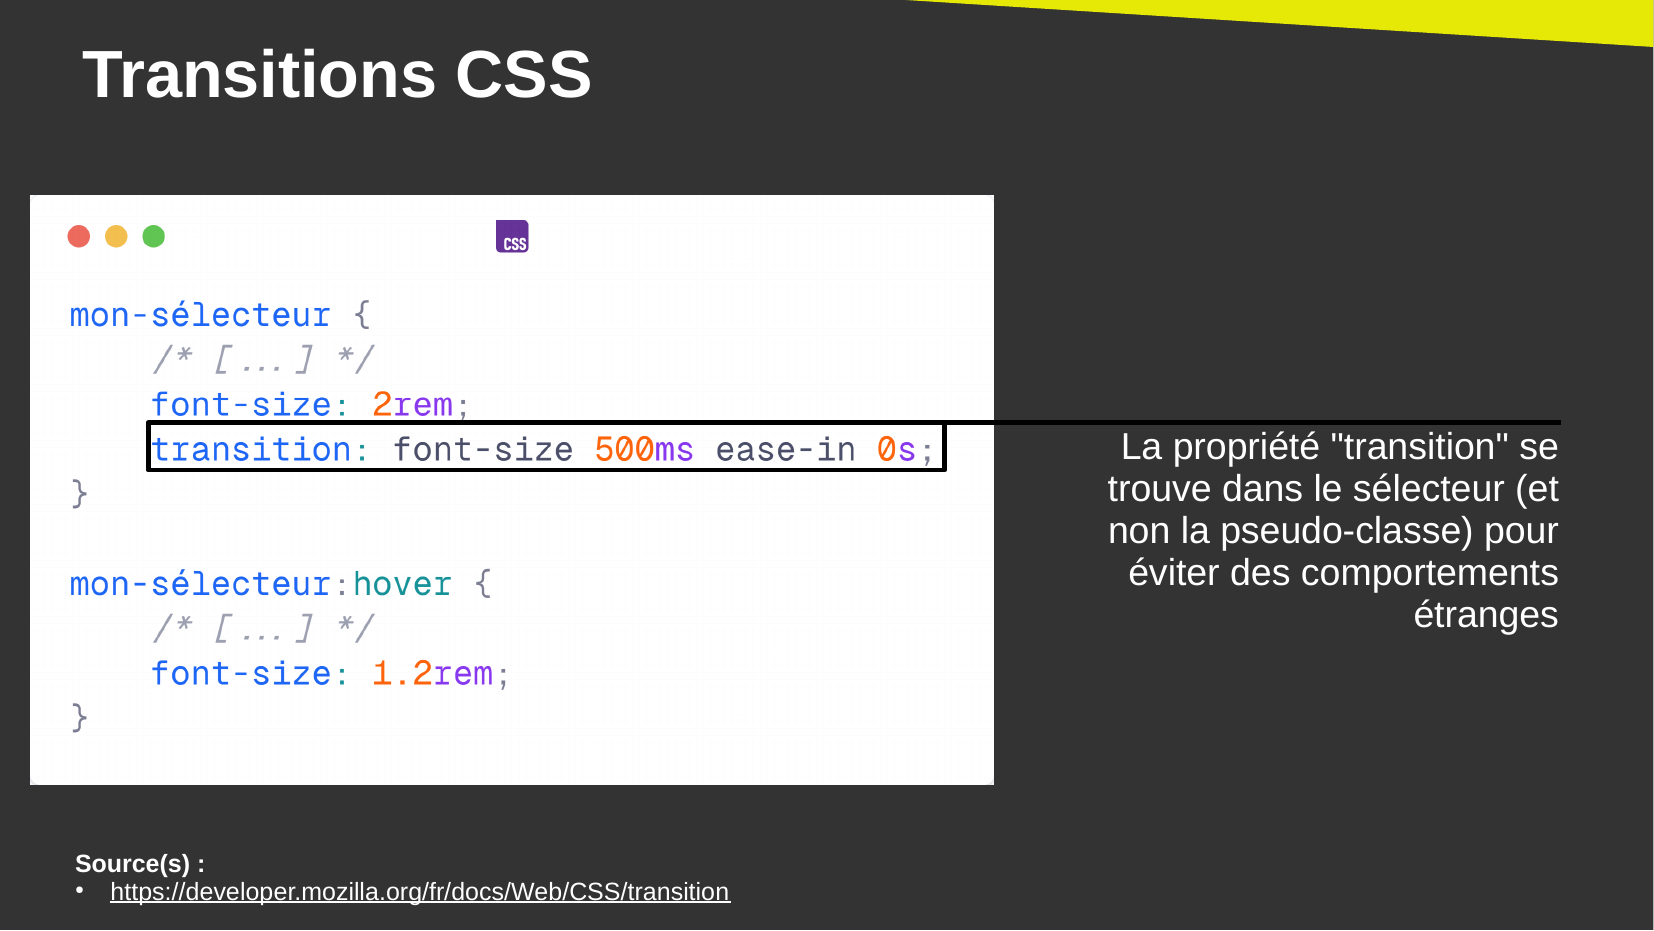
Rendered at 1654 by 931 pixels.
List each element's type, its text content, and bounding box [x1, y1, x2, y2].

title Transitions CSS [82, 37, 1571, 114]
text_box Source(s) : https://developer.mozilla.org/fr/docs/Web/CSS/transition [60, 841, 1546, 931]
title La propriété "transition" se trouve dans le sélecteur (et non la pseudo-classe) pour éviter des comportements étranges [1094, 425, 1560, 636]
text_box [905, 0, 1654, 48]
picture [151, 425, 942, 468]
picture [30, 195, 994, 785]
